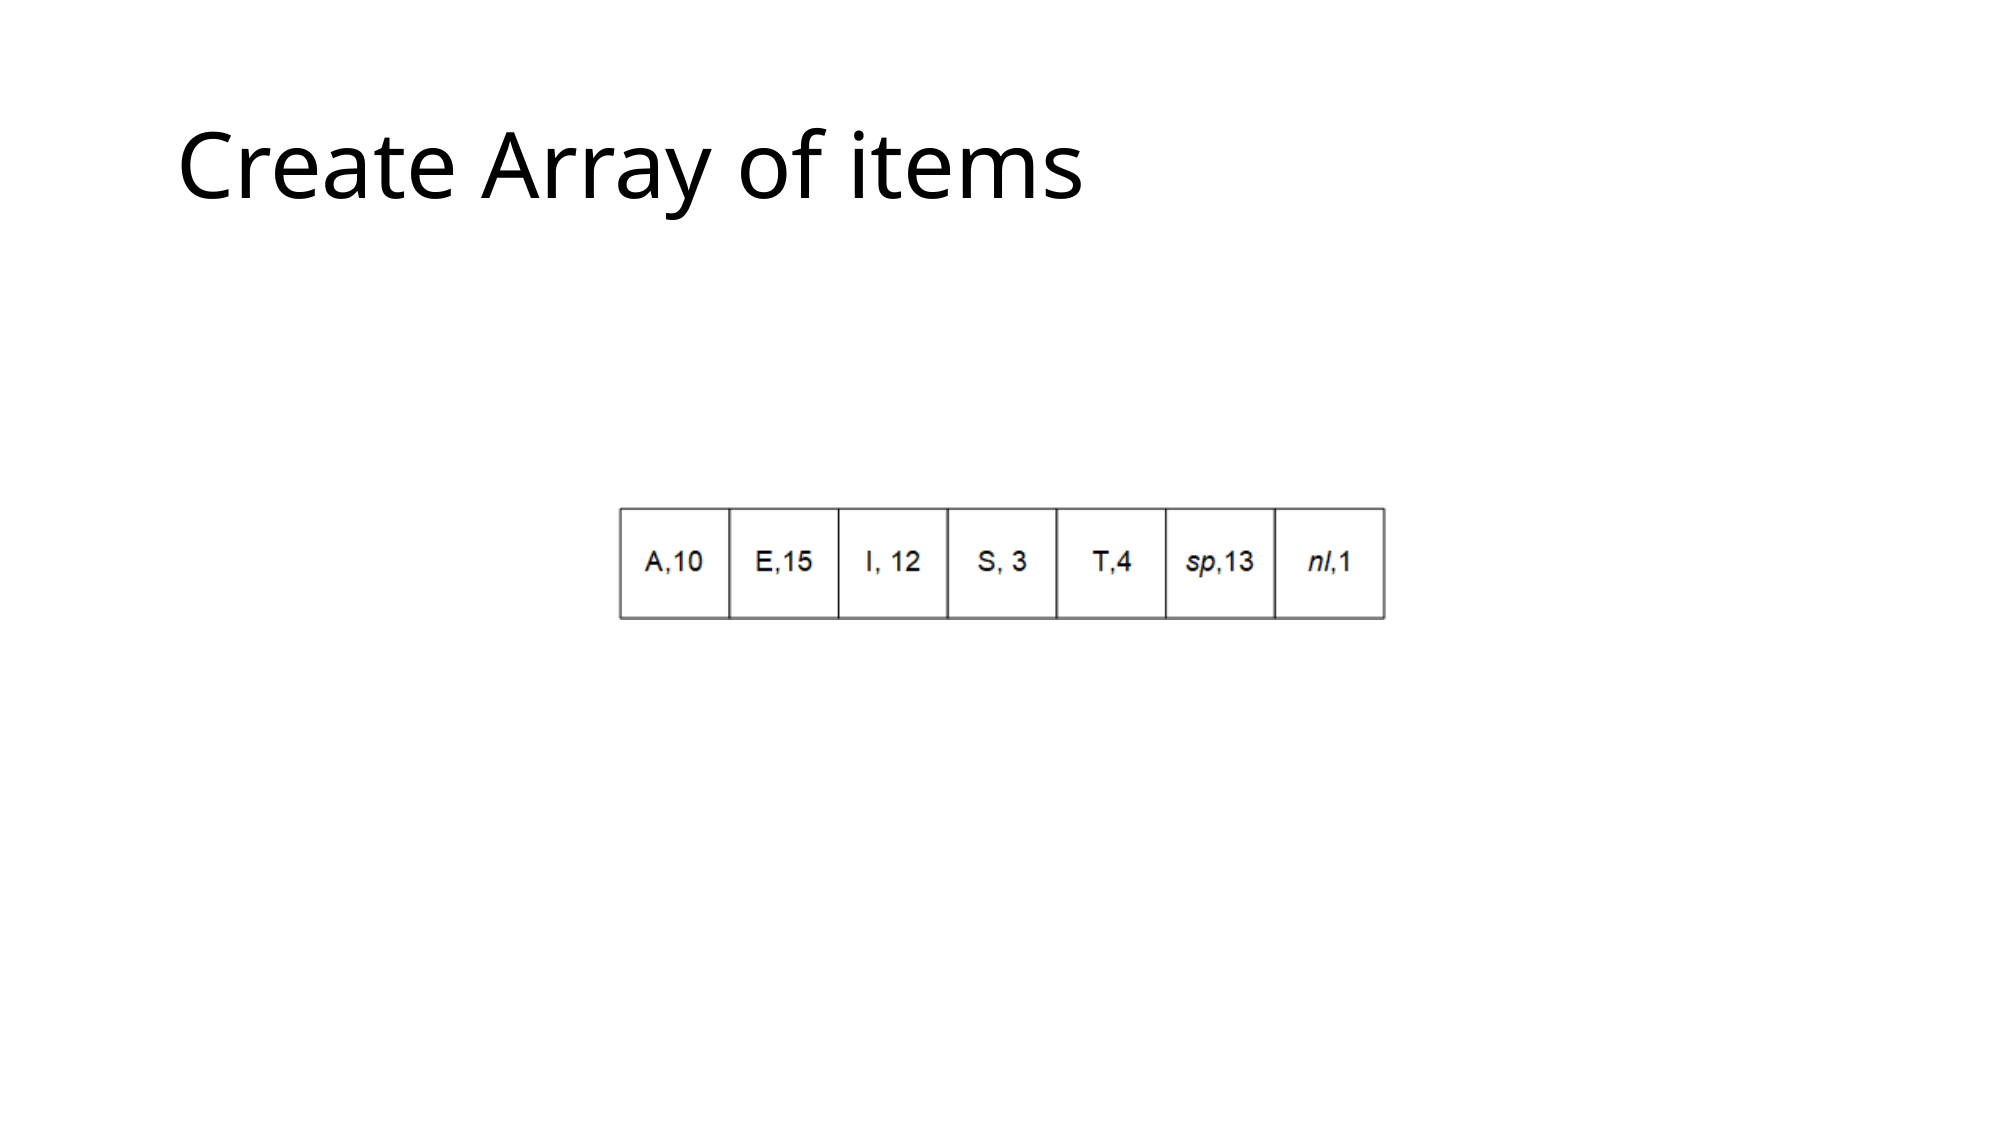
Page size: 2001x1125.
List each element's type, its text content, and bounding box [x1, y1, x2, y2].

title Create Array of items [137, 59, 1863, 278]
picture [608, 507, 1397, 620]
